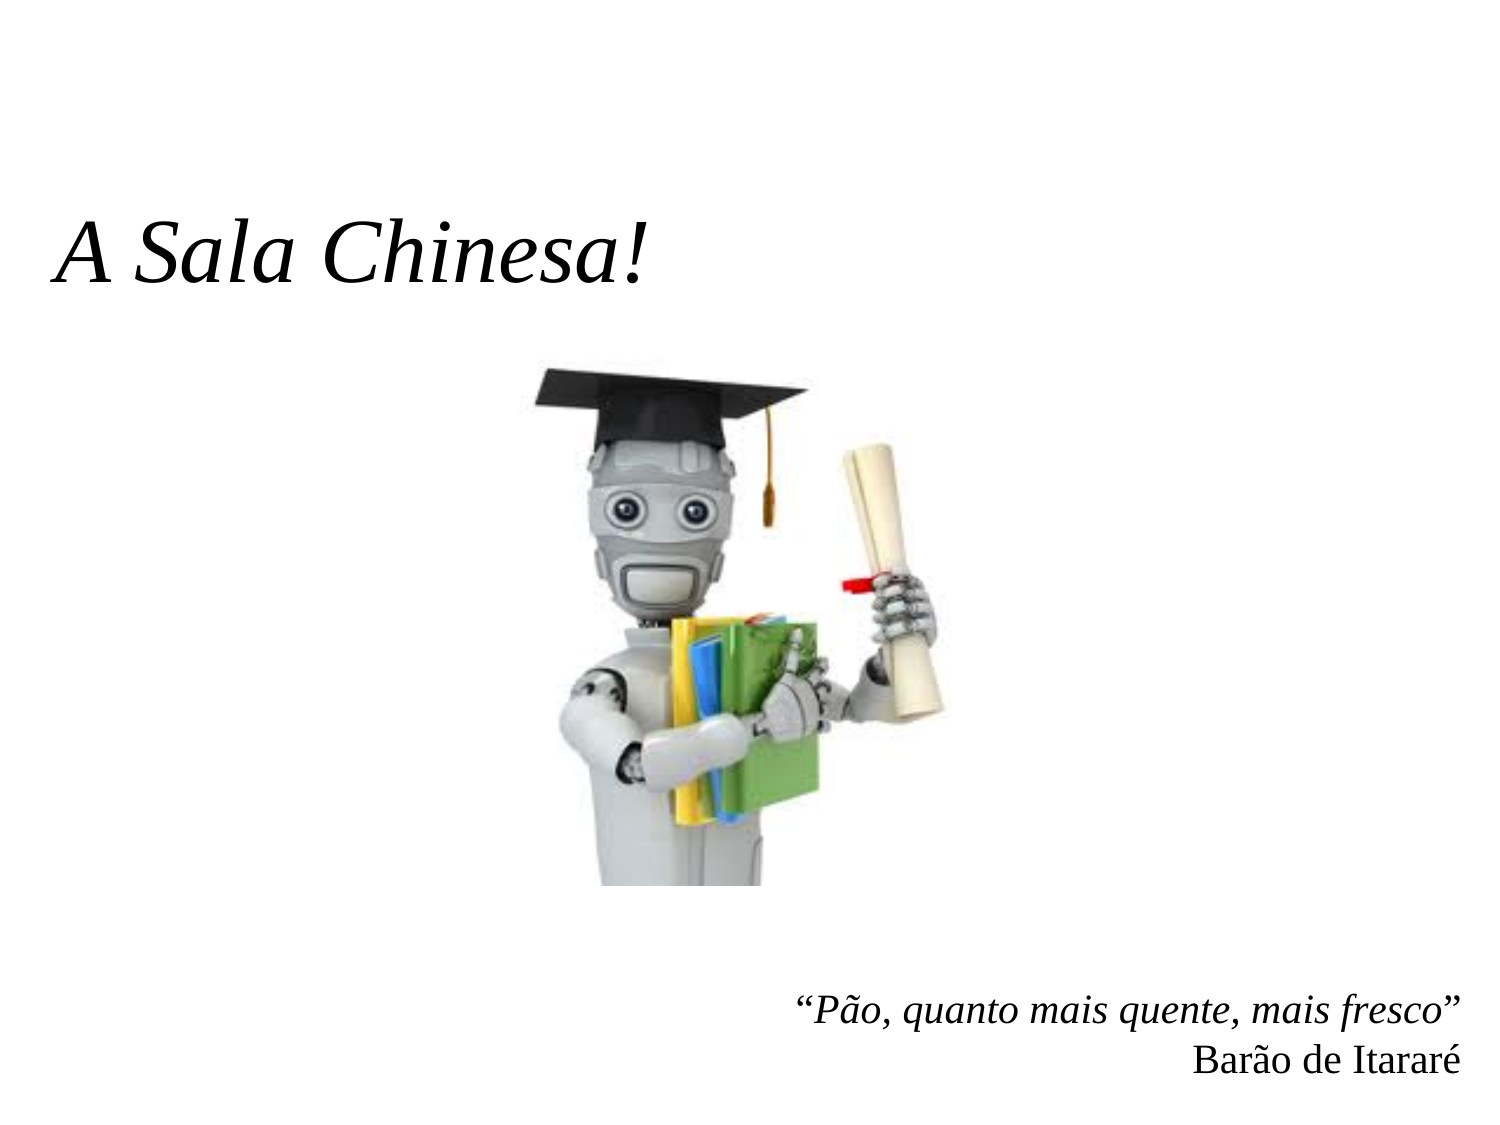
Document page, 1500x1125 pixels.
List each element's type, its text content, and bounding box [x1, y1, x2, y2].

text_box “Pão, quanto mais quente, mais fresco” Barão de Itararé [412, 974, 1477, 1090]
text_box A Sala Chinesa! [40, 152, 1316, 341]
picture [501, 324, 975, 886]
